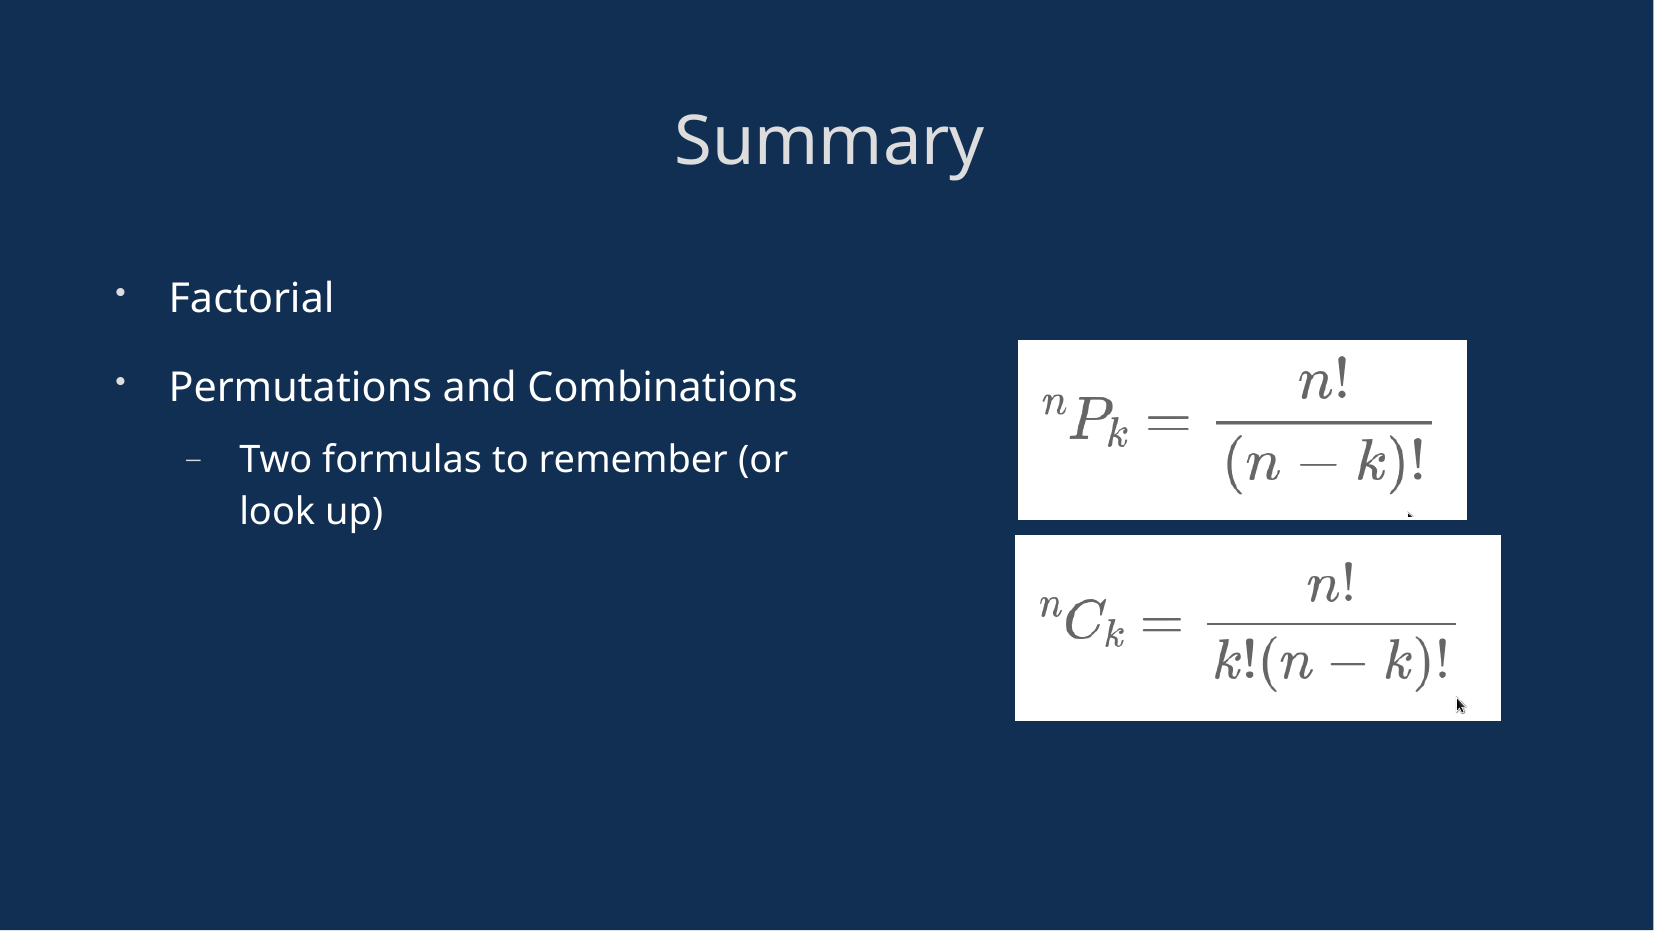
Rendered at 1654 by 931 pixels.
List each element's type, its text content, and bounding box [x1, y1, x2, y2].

picture [1015, 535, 1501, 721]
picture [1018, 340, 1467, 520]
title Summary [97, 56, 1563, 220]
list Factorial Permutations and Combinations Two formulas to remember (or look up) [97, 268, 813, 806]
